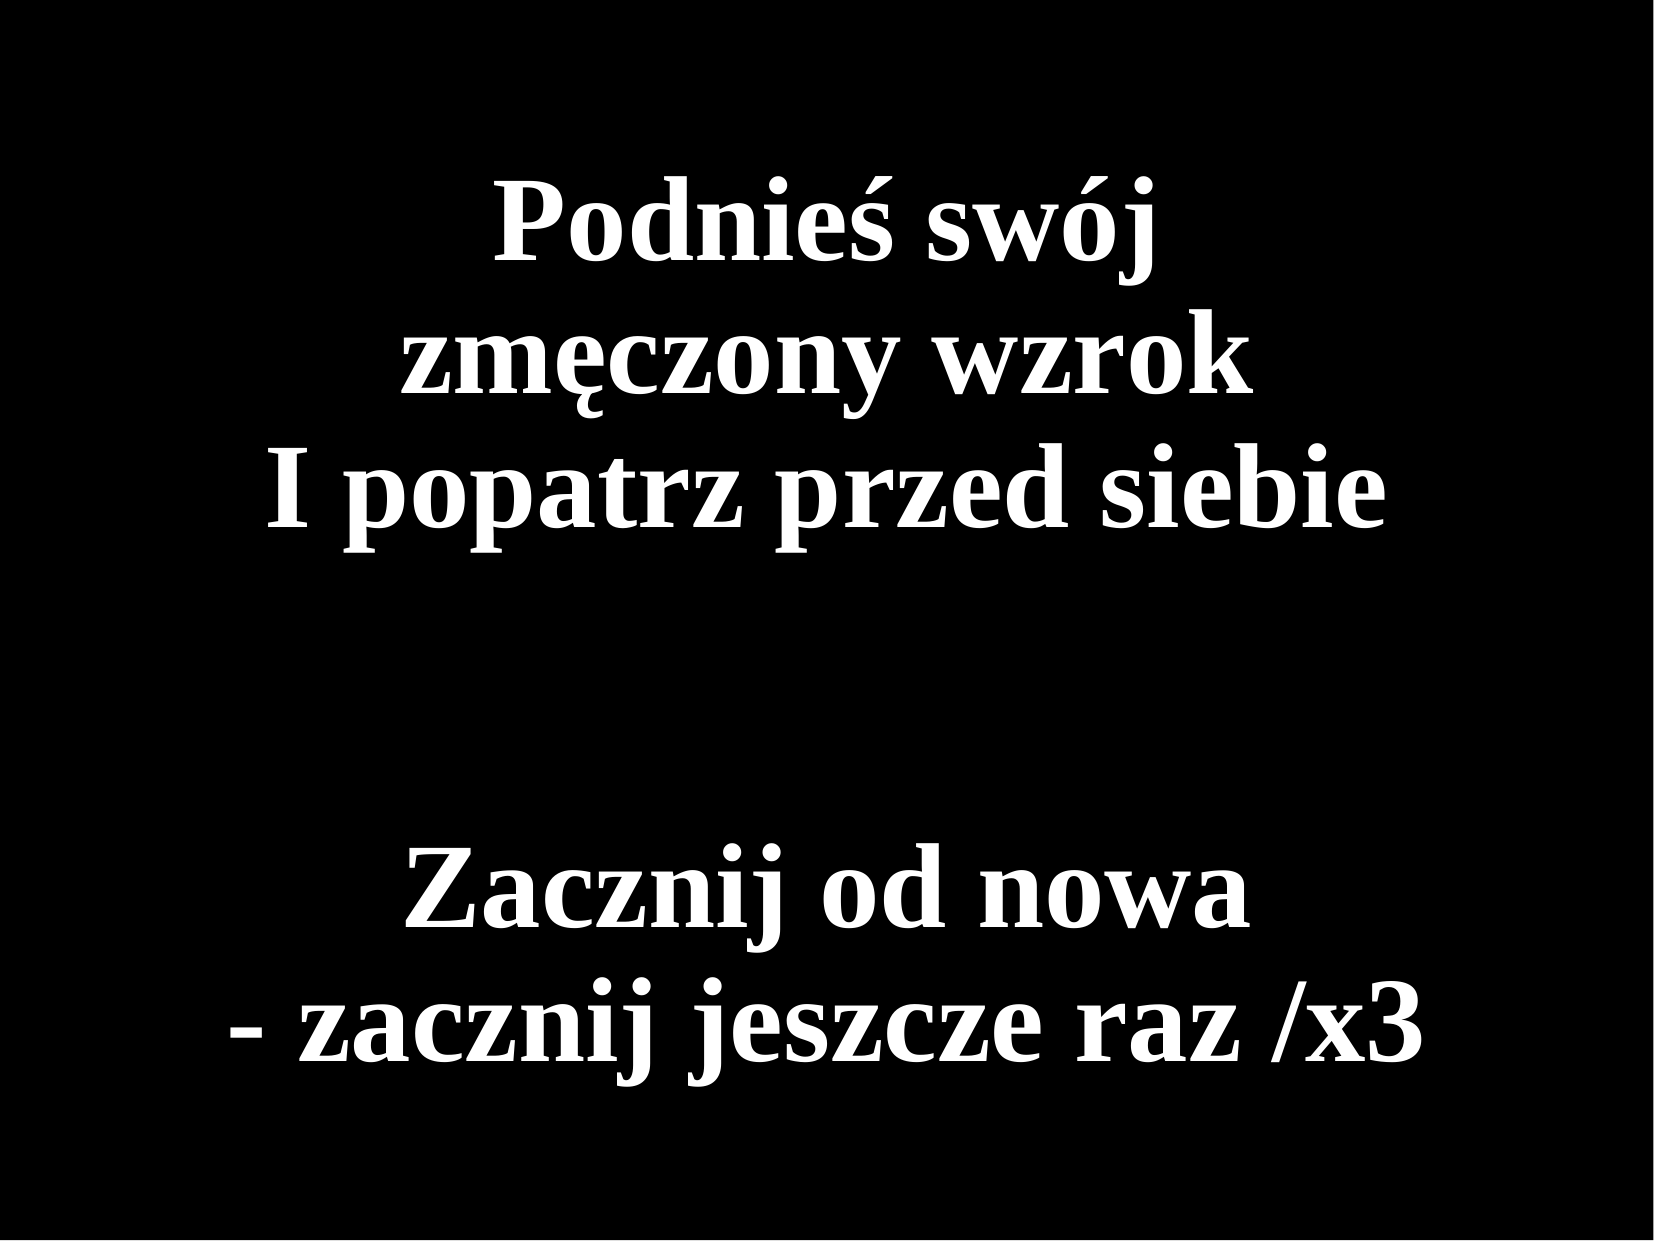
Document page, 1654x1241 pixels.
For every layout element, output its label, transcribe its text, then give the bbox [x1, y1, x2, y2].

title Podnieś swój zmęczony wzrok I popatrz przed siebie Zacznij od nowa - zacznij jeszcze raz /x3 [0, 0, 1654, 1241]
